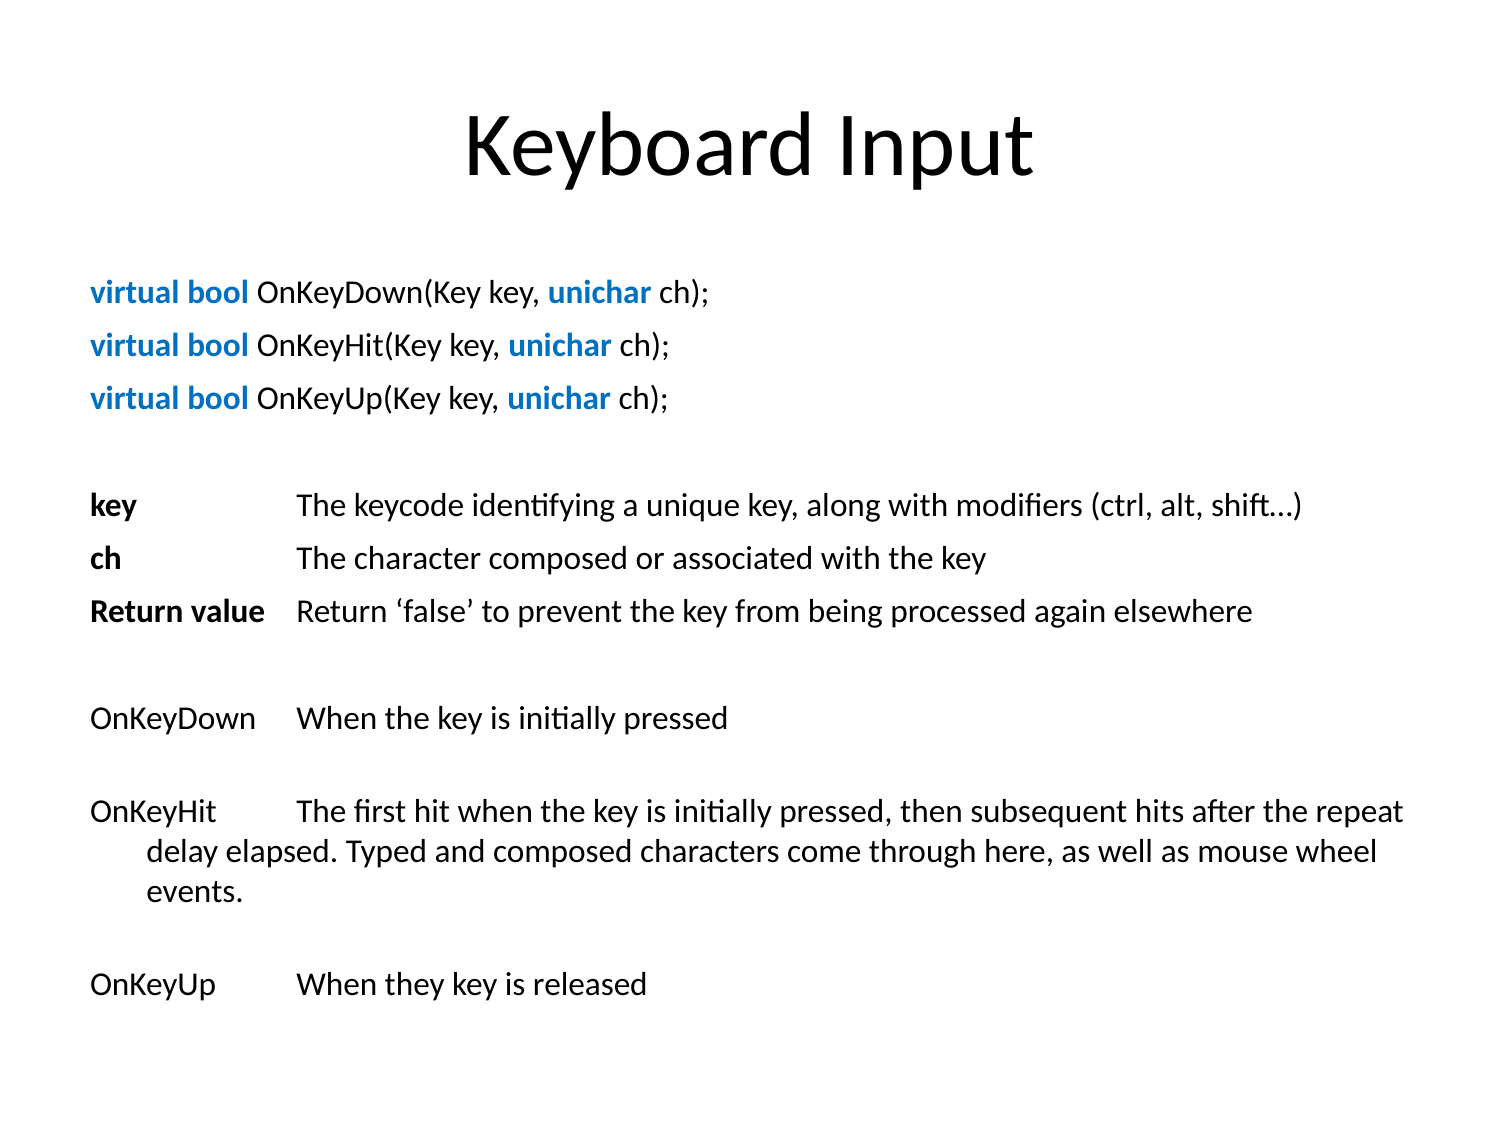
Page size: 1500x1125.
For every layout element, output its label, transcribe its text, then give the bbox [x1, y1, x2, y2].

title Keyboard Input [75, 45, 1425, 233]
list virtual bool OnKeyDown(Key key, unichar ch); virtual bool OnKeyHit(Key key, unichar ch); virtual bool OnKeyUp(Key key, unichar ch); key The keycode identifying a unique key, along with modifiers (ctrl, alt, shift…) ch The character composed or associated with the key Return value Return ‘false’ to prevent the key from being processed again elsewhere OnKeyDown When the key is initially pressed OnKeyHit The first hit when the key is initially pressed, then subsequent hits after the repeat delay elapsed. Typed and composed characters come through here, as well as mouse wheel events. OnKeyUp When they key is released [75, 262, 1425, 1005]
